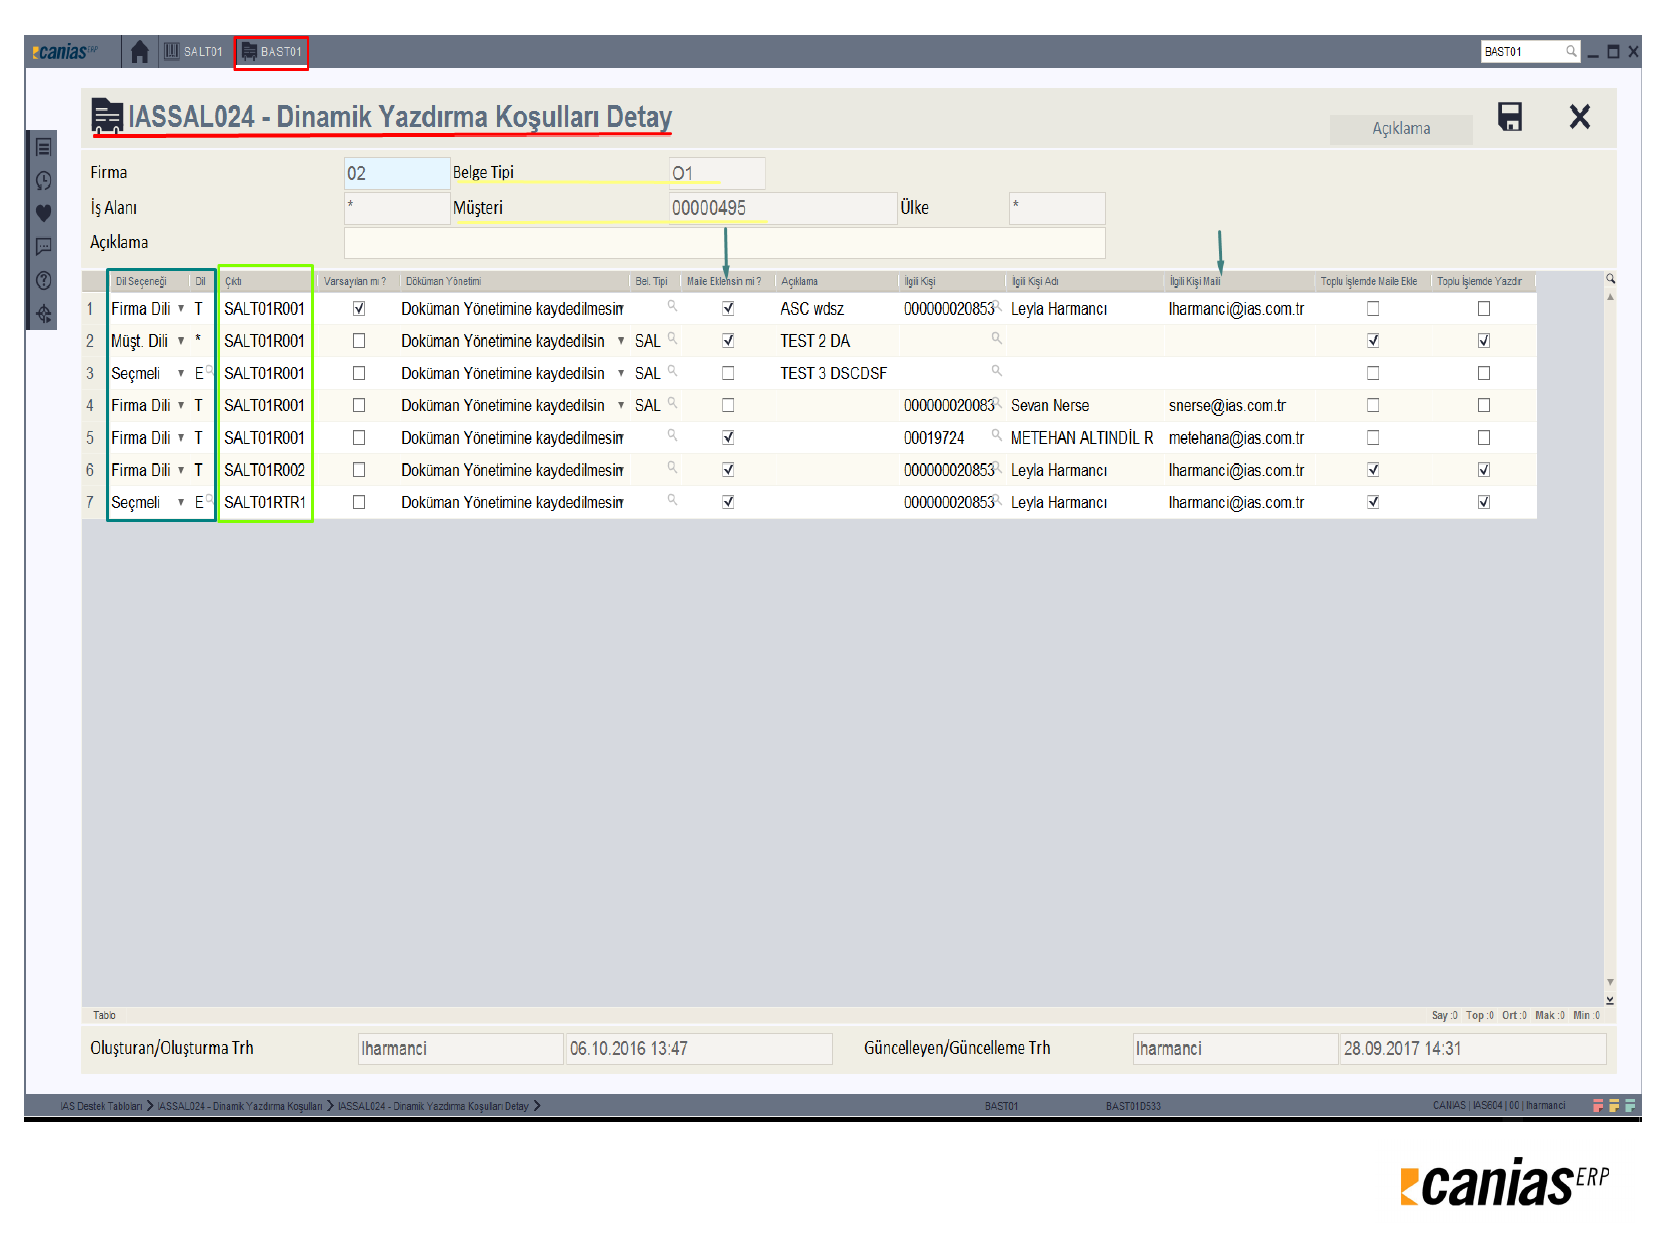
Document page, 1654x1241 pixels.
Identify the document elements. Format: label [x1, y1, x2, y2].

picture [24, 35, 1642, 1123]
picture [1375, 1139, 1635, 1223]
